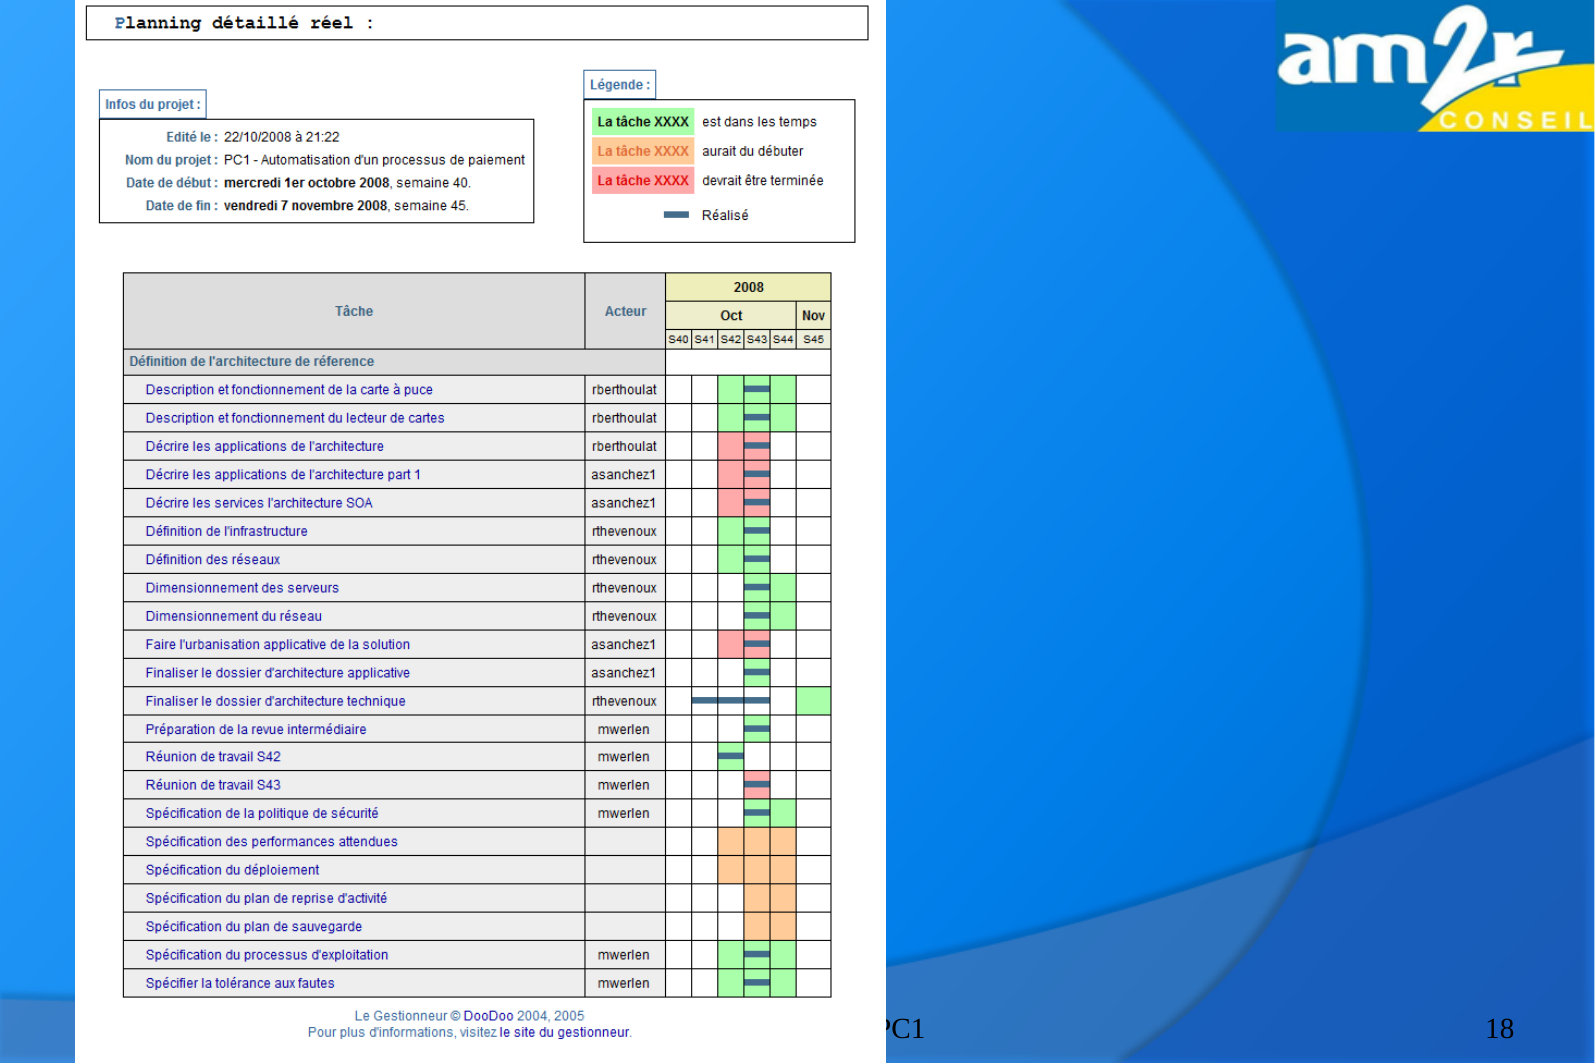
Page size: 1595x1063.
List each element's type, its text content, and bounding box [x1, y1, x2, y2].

picture [0, 0, 1595, 1063]
title Point d'avancement [886, 42, 1253, 220]
